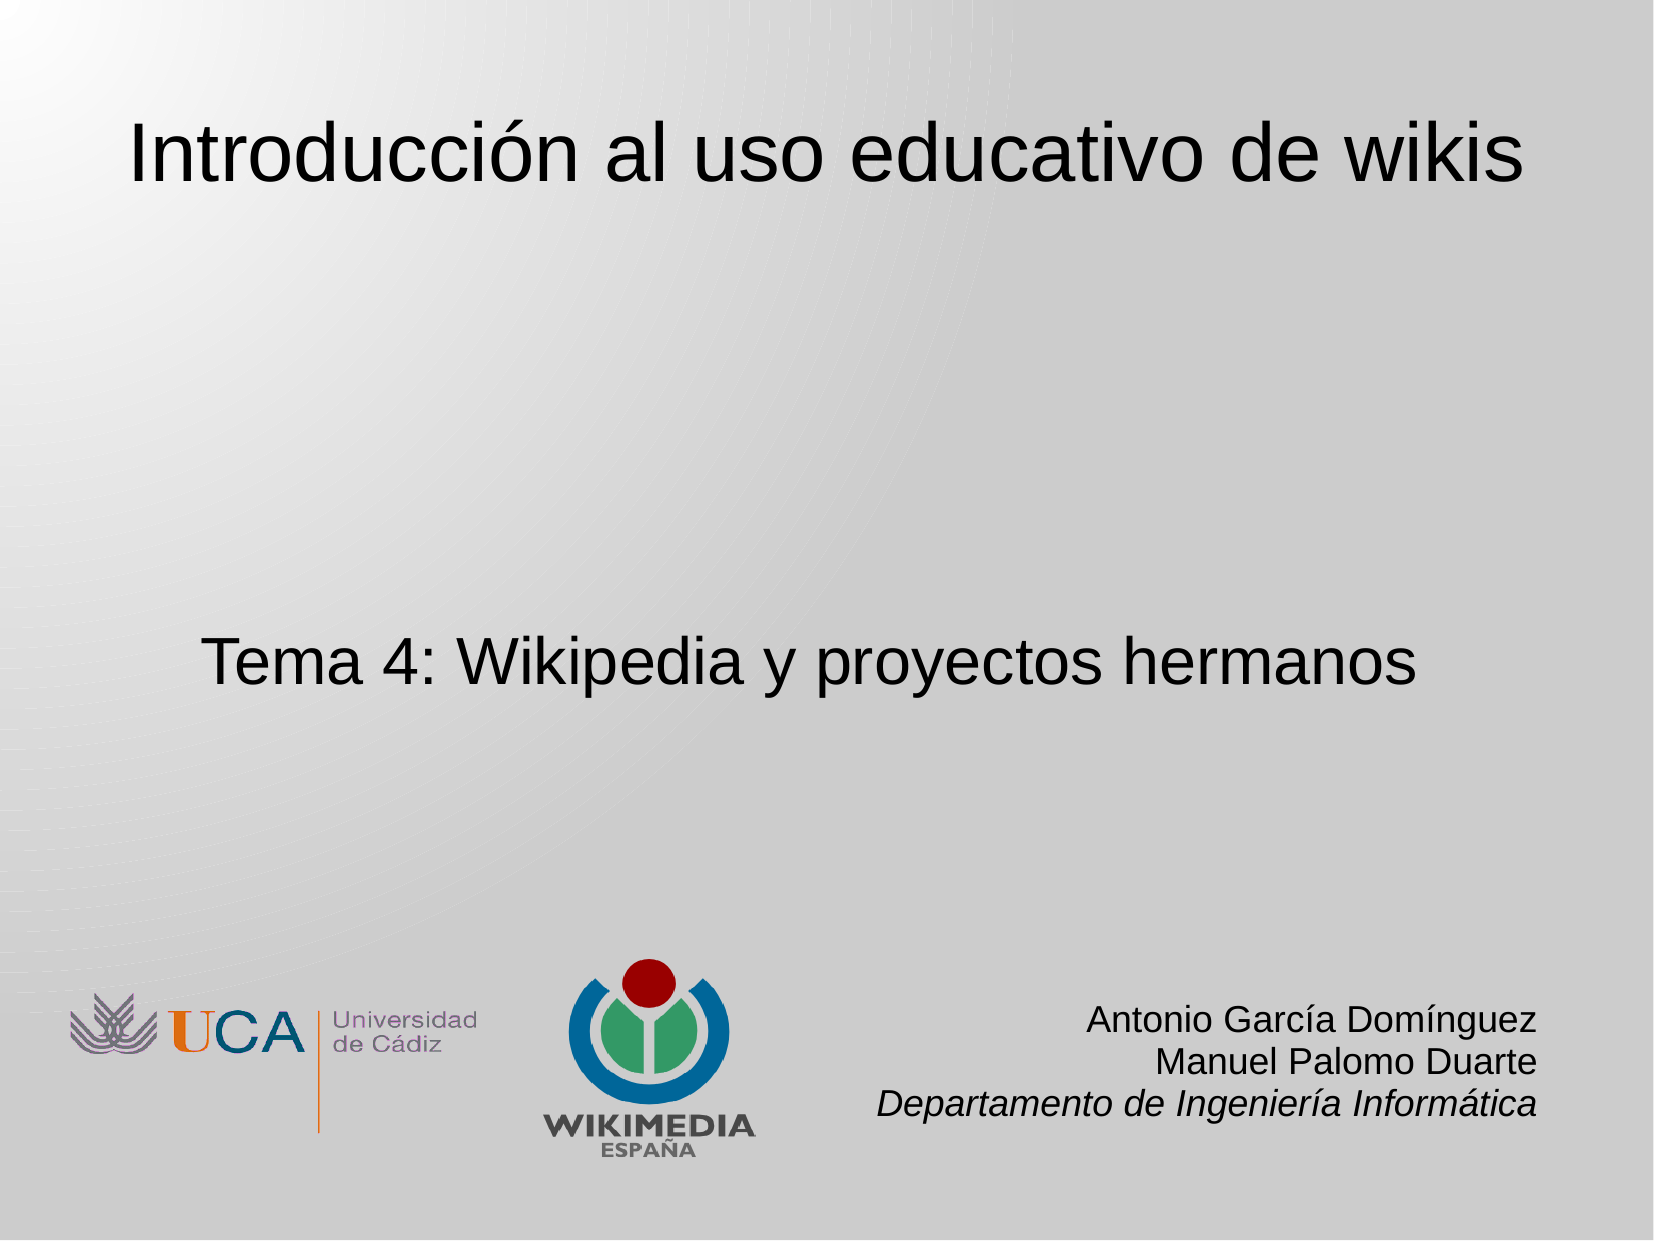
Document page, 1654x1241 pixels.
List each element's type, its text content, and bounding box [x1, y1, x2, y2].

picture [543, 959, 756, 1158]
picture [66, 986, 485, 1140]
subtitle Tema 4: Wikipedia y proyectos hermanos Antonio García Domínguez Manuel Palomo Duarte Departamento de Ingeniería Informática [82, 175, 1538, 1125]
title Introducción al uso educativo de wikis [82, 49, 1571, 257]
